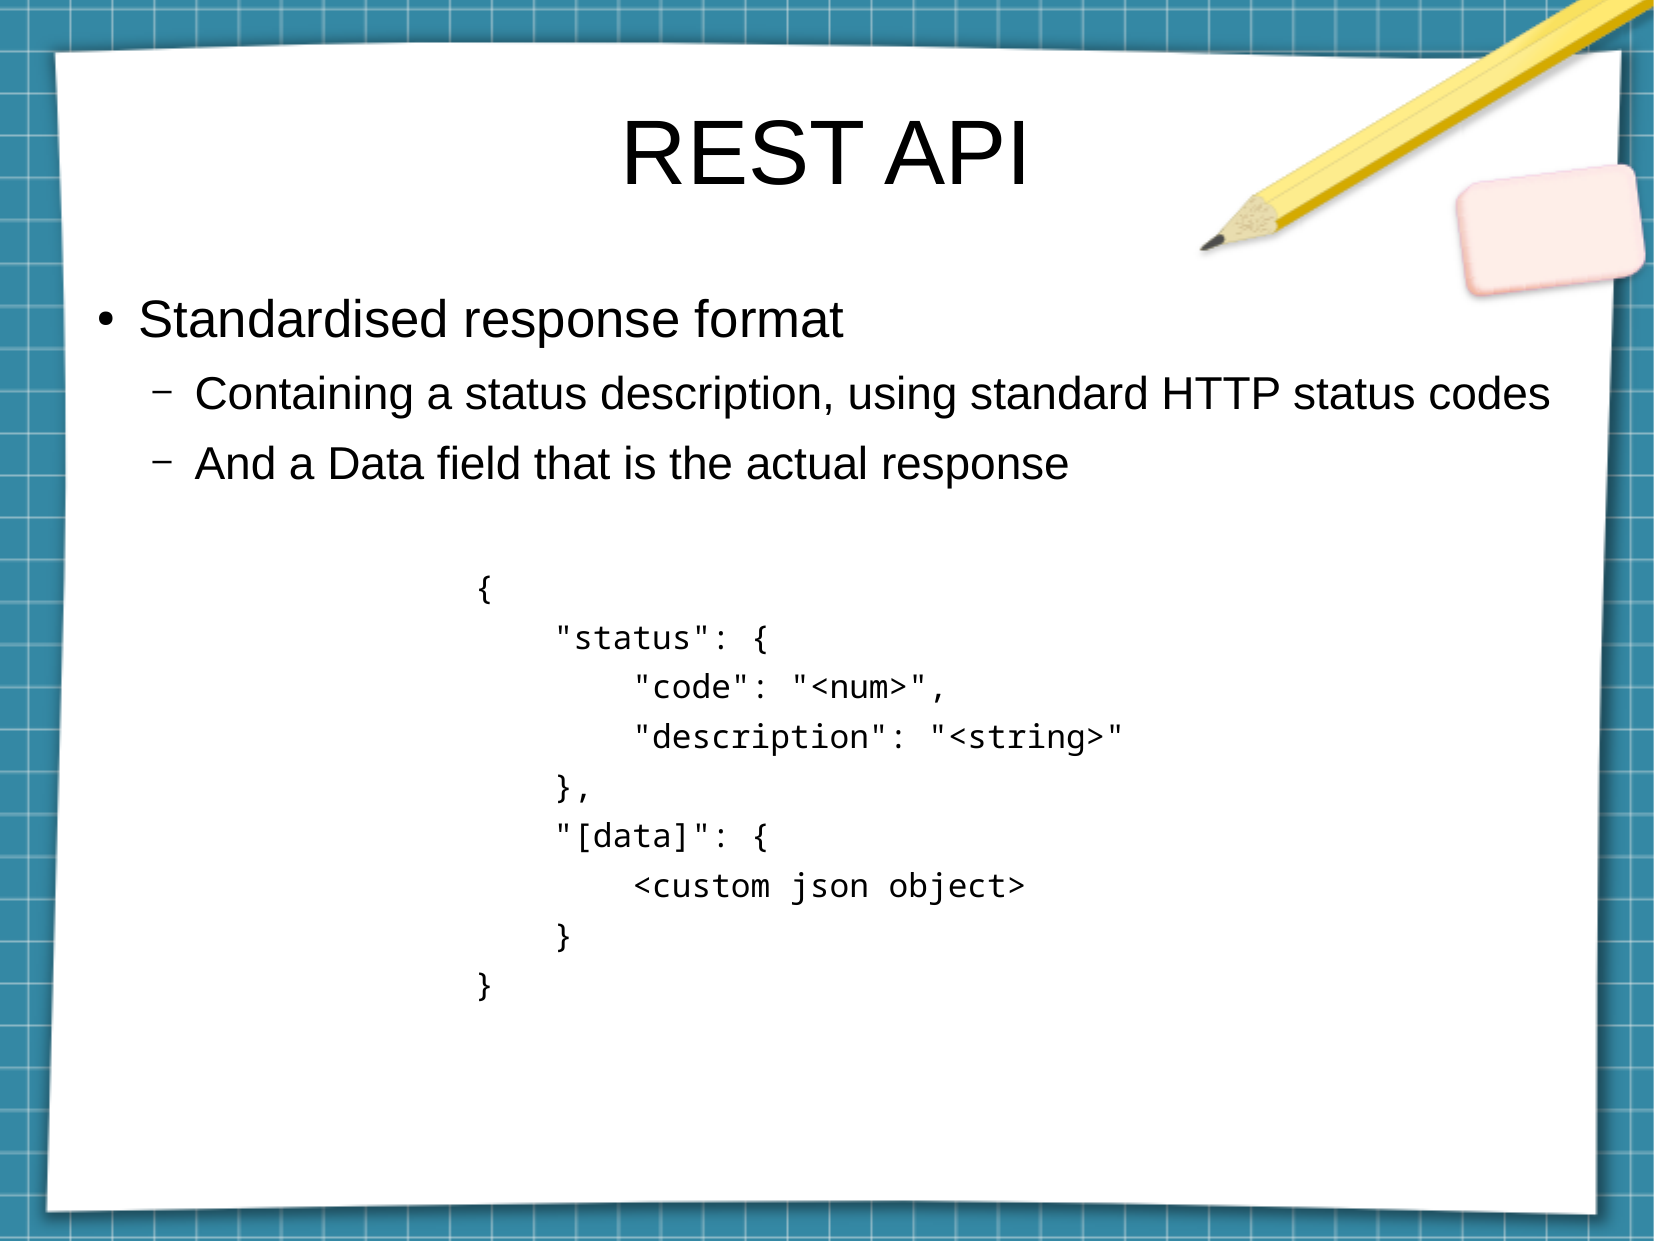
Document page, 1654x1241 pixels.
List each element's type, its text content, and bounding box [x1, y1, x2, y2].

list Standardised response format Containing a status description, using standard HTTP status codes And a Data field that is the actual response { "status": { "code": "<num>", "description": "<string>" }, "[data]": { <custom json object> } } [82, 290, 1571, 1010]
picture [0, 0, 1654, 1241]
title REST API [82, 49, 1571, 257]
